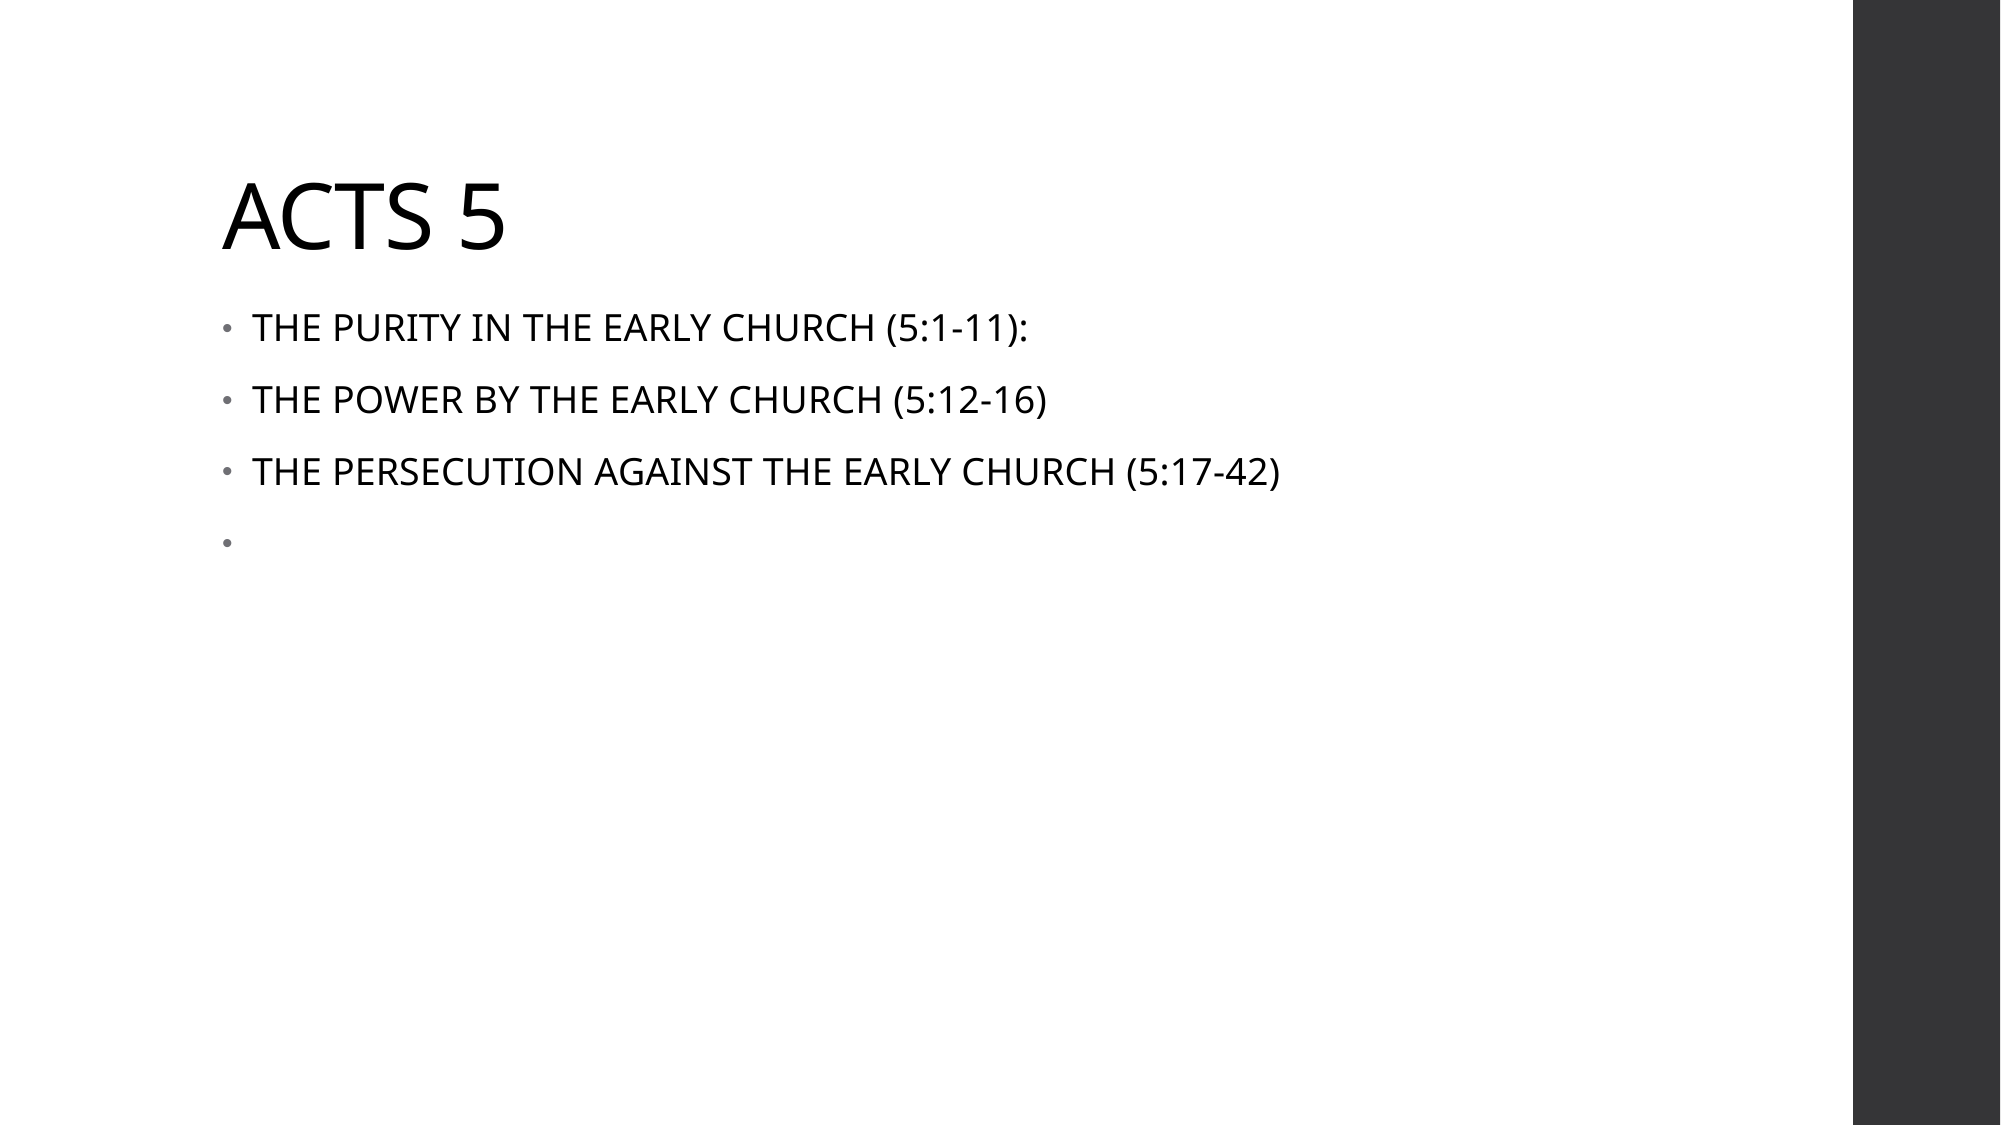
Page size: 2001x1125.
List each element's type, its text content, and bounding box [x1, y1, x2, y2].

list THE PURITY IN THE EARLY CHURCH (5:1-11): THE POWER BY THE EARLY CHURCH (5:12-16) THE PERSECUTION AGAINST THE EARLY CHURCH (5:17-42) [206, 299, 1617, 1014]
title ACTS 5 [206, 60, 1797, 278]
